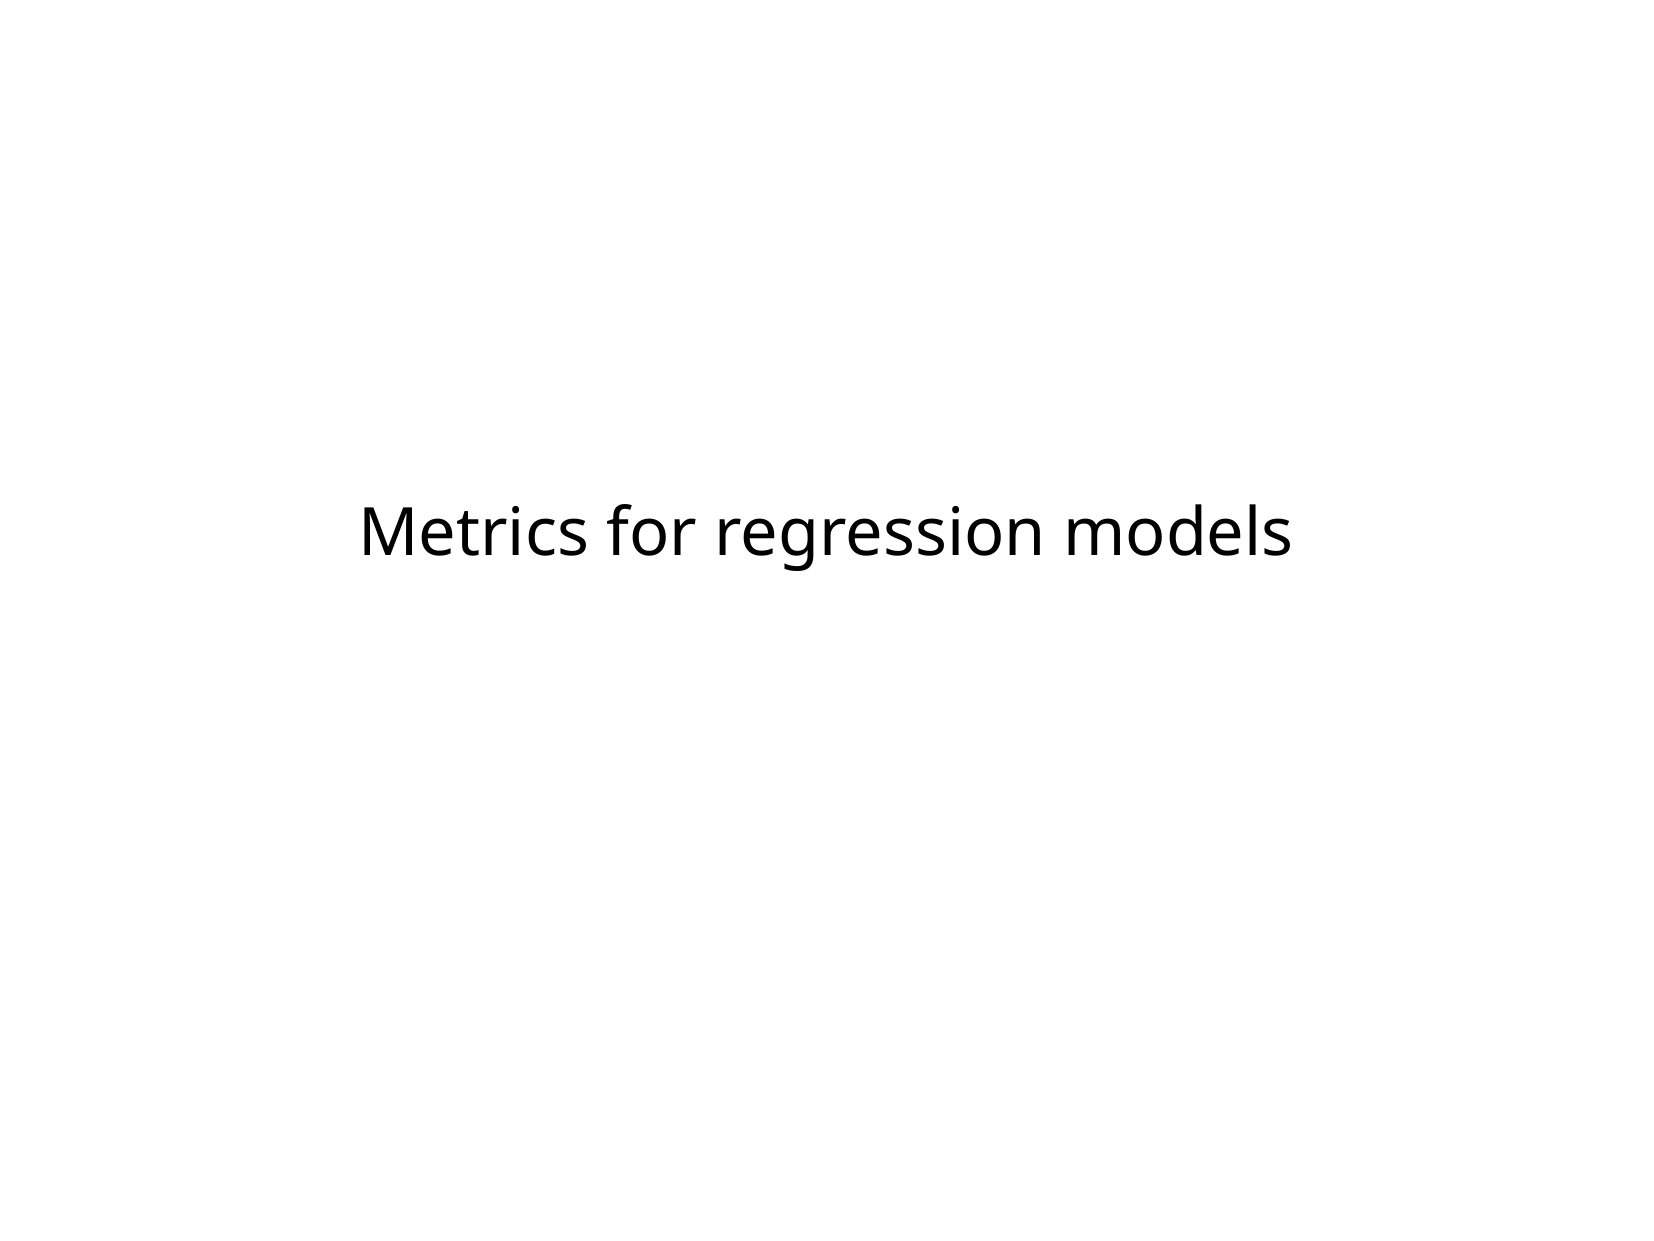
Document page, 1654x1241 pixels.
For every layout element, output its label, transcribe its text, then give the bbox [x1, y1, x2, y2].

subtitle Metrics for regression models [82, 49, 1571, 1010]
